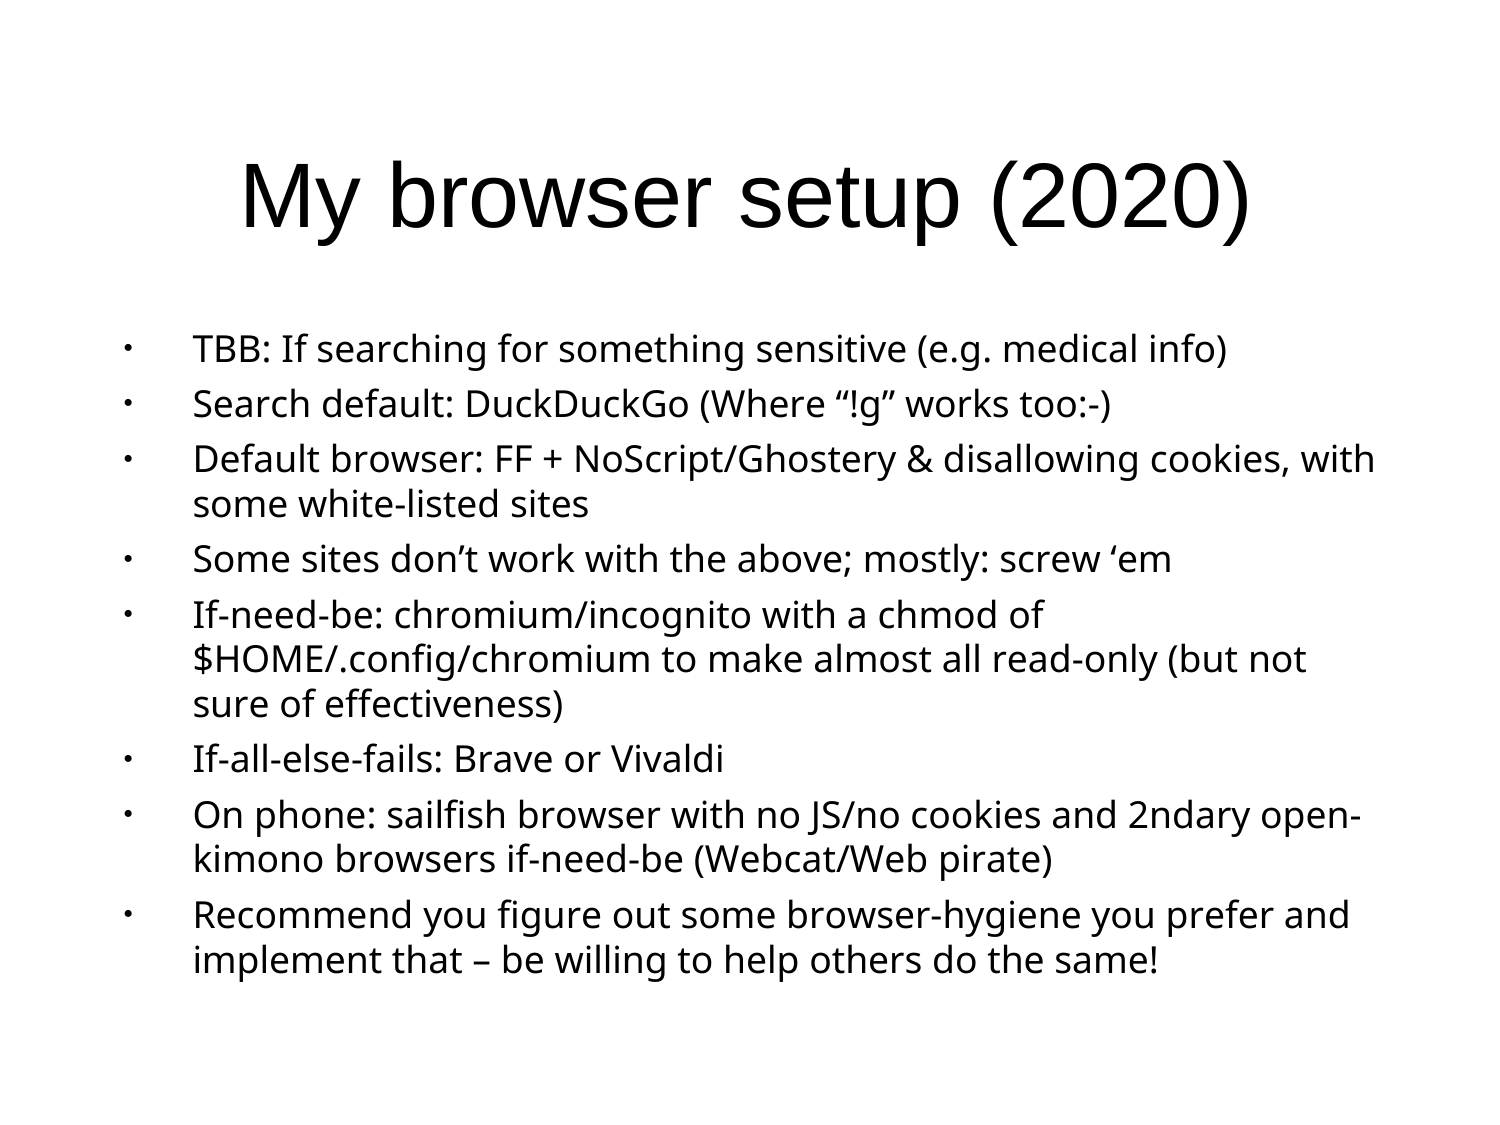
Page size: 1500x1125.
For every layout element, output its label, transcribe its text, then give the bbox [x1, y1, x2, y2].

title My browser setup (2020) [112, 99, 1382, 282]
list TBB: If searching for something sensitive (e.g. medical info) Search default: DuckDuckGo (Where “!g” works too:-) Default browser: FF + NoScript/Ghostery & disallowing cookies, with some white-listed sites Some sites don’t work with the above; mostly: screw ‘em If-need-be: chromium/incognito with a chmod of $HOME/.config/chromium to make almost all read-only (but not sure of effectiveness) If-all-else-fails: Brave or Vivaldi On phone: sailfish browser with no JS/no cookies and 2ndary open-kimono browsers if-need-be (Webcat/Web pirate) Recommend you figure out some browser-hygiene you prefer and implement that – be willing to help others do the same! [112, 324, 1382, 994]
